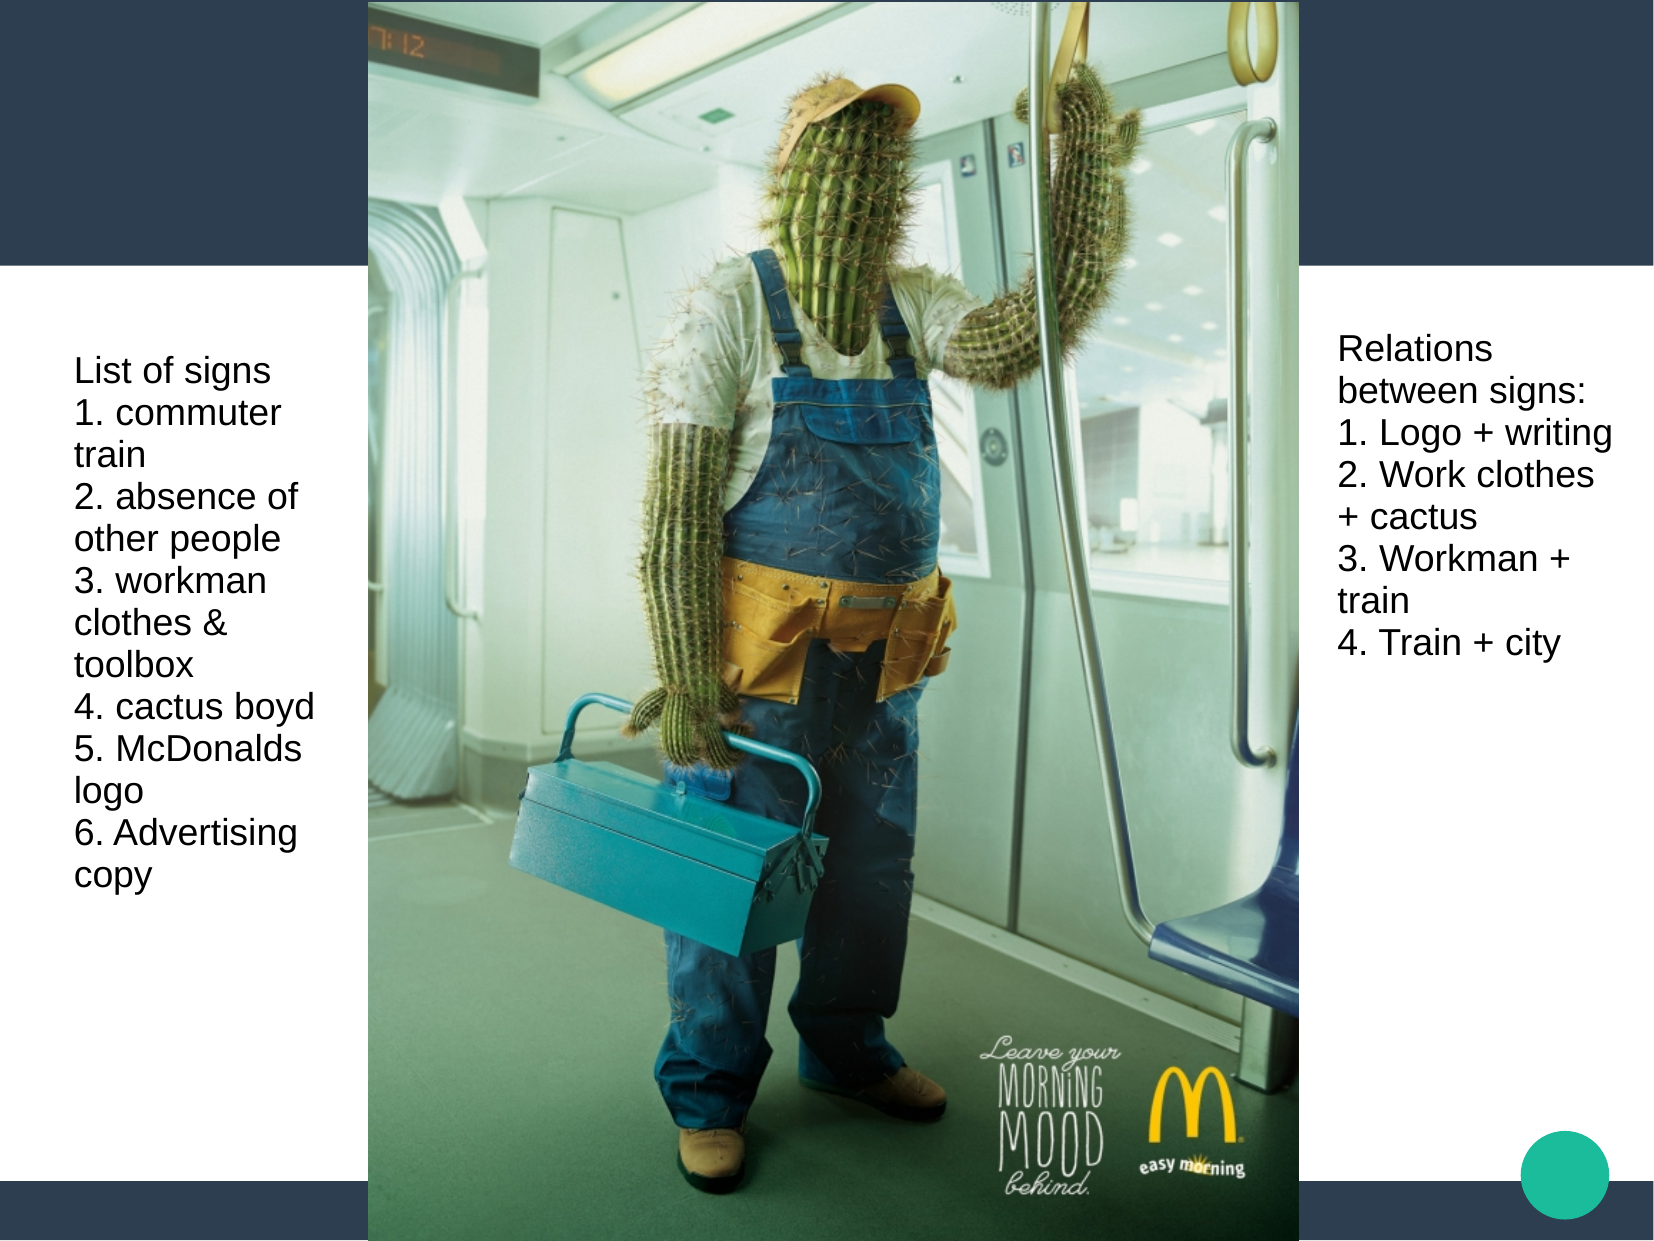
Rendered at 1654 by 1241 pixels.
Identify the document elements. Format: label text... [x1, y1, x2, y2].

text_box Relations between signs: 1. Logo + writing 2. Work clothes + cactus 3. Workman + train 4. Train + city [1322, 319, 1642, 797]
picture [368, 2, 1299, 1241]
text_box List of signs 1. commuter train 2. absence of other people 3. workman clothes & toolbox 4. cactus boyd 5. McDonalds logo 6. Advertising copy [59, 342, 355, 904]
